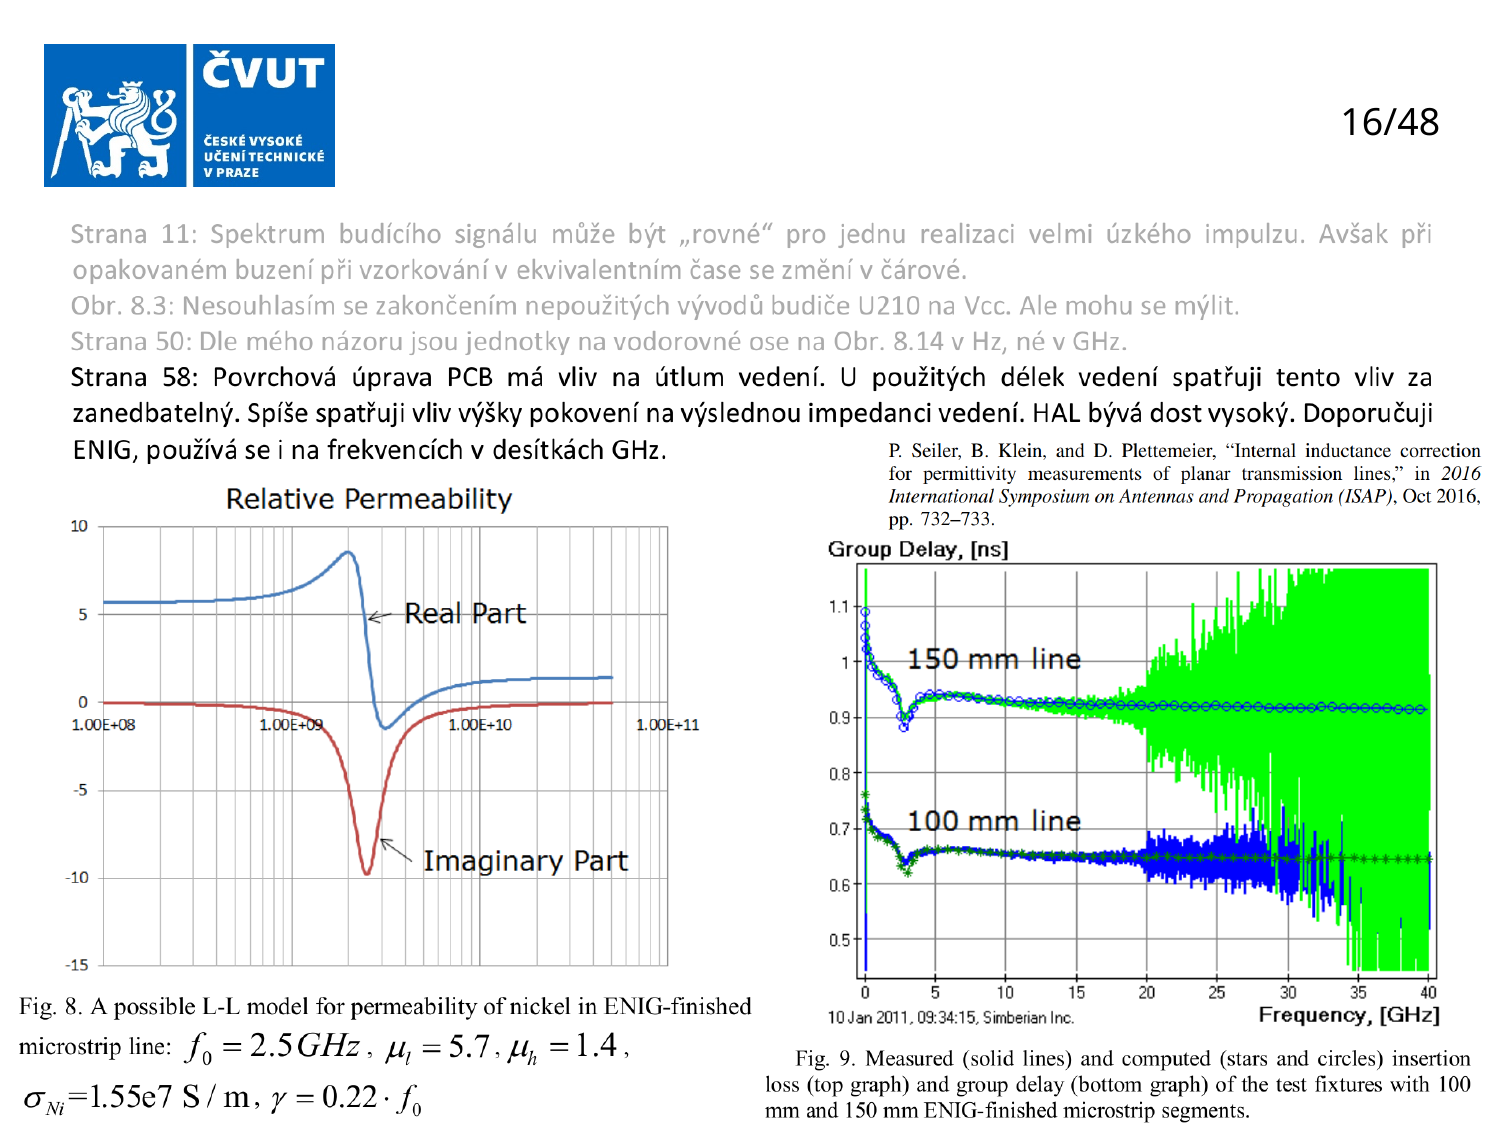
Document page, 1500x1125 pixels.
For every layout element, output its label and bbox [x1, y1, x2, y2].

picture [60, 361, 1486, 531]
text_box [15, 216, 1486, 361]
picture [0, 477, 1500, 1125]
picture [44, 44, 335, 187]
